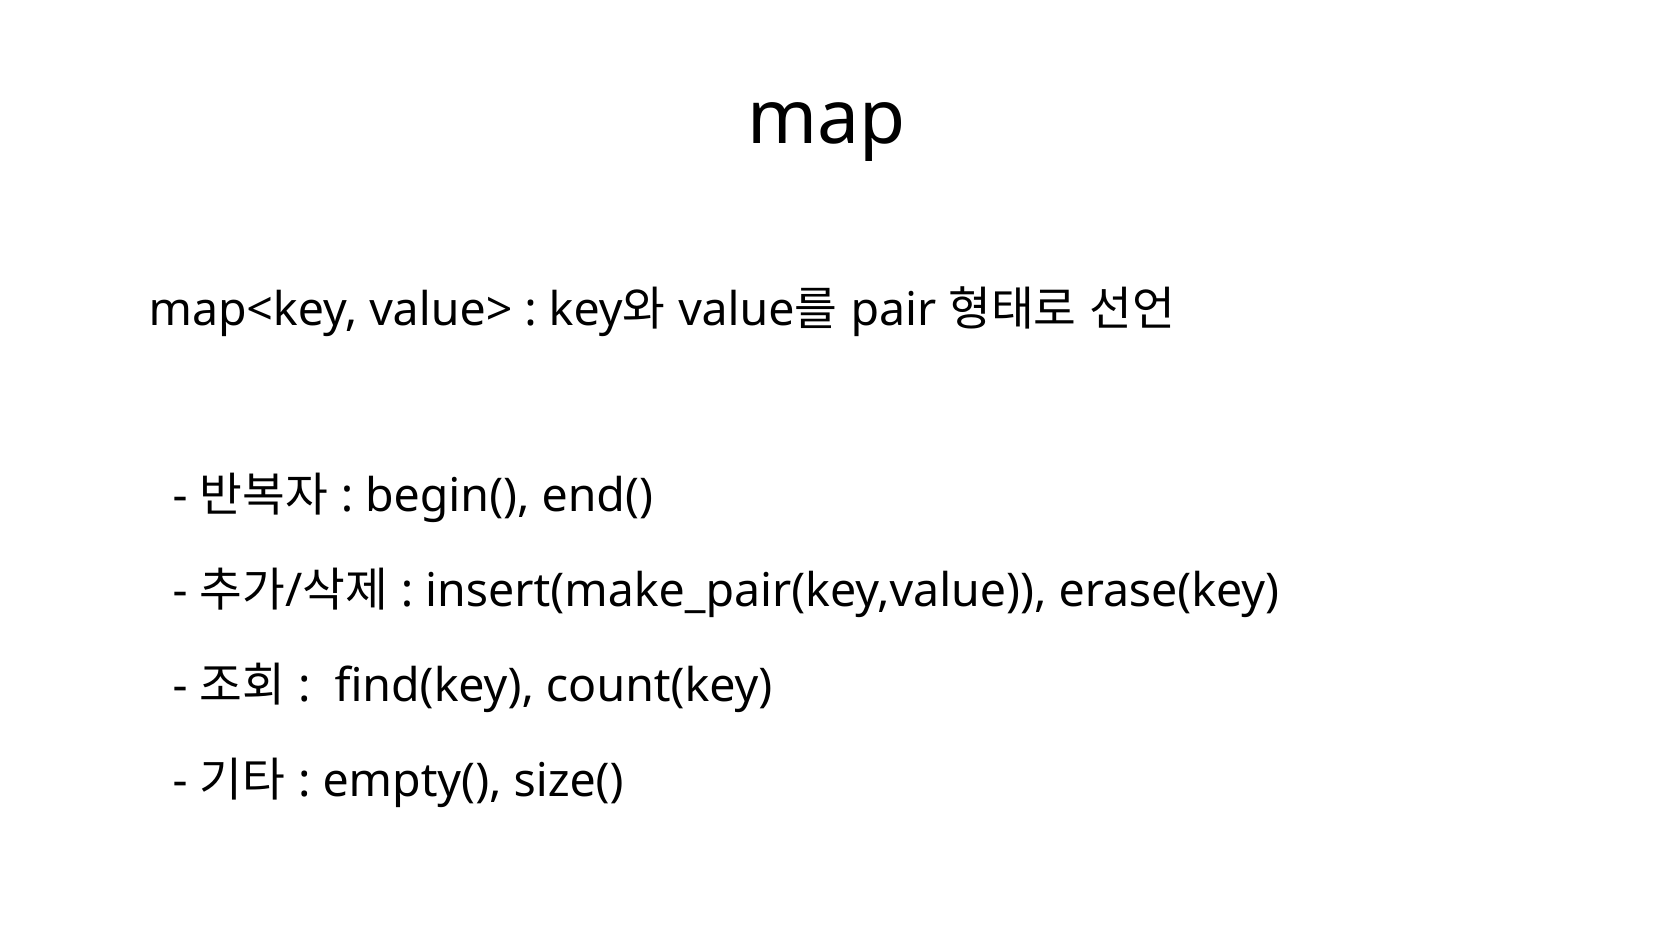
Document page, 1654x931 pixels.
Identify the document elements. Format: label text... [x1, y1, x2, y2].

list map<key, value> : key와 value를 pair 형태로 선언 - 반복자 : begin(), end() - 추가/삭제 : insert(make_pair(key,value)), erase(key) - 조회 : find(key), count(key) - 기타 : empty(), size() [82, 271, 1571, 812]
title map [82, 37, 1571, 193]
